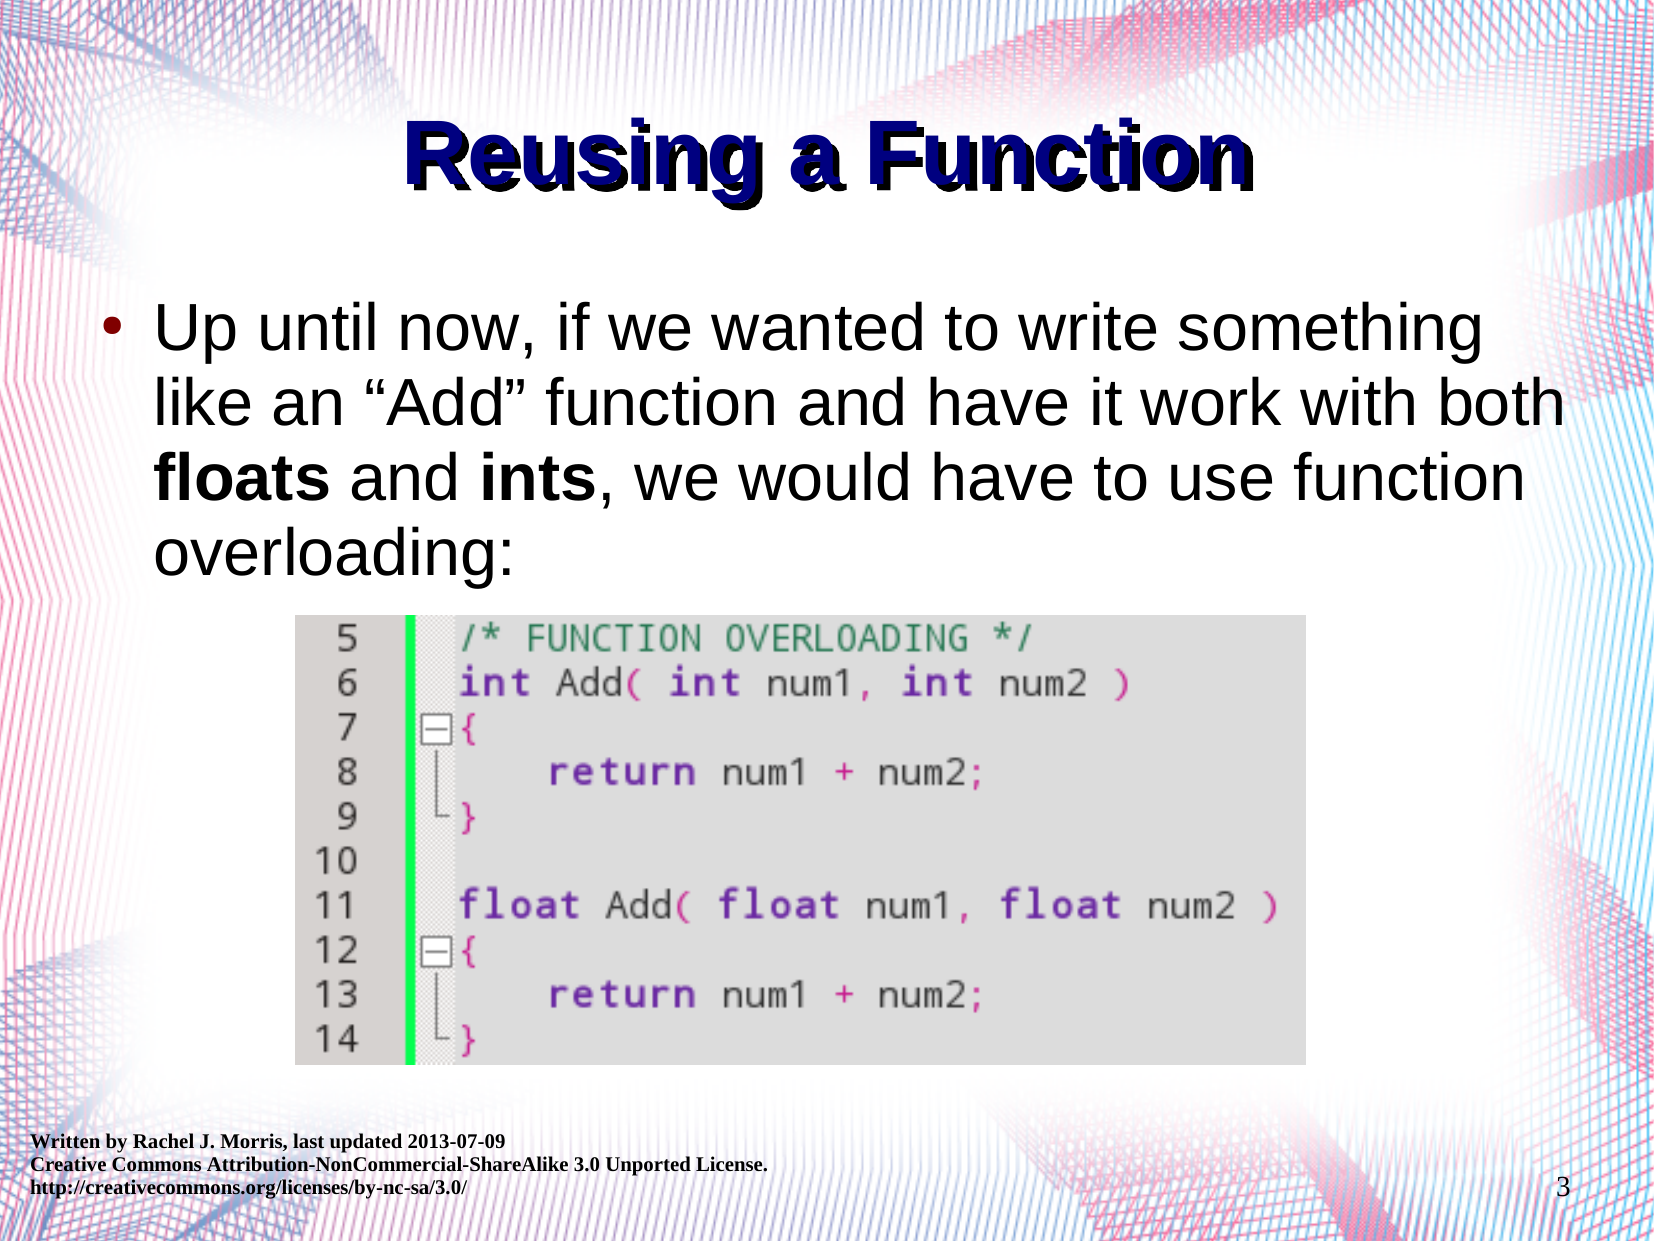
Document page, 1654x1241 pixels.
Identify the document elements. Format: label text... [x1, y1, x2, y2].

picture [0, 0, 1654, 1241]
title Reusing a Function [82, 49, 1571, 257]
list Up until now, if we wanted to write something like an “Add” function and have it work with both floats and ints, we would have to use function overloading: [82, 290, 1571, 1010]
